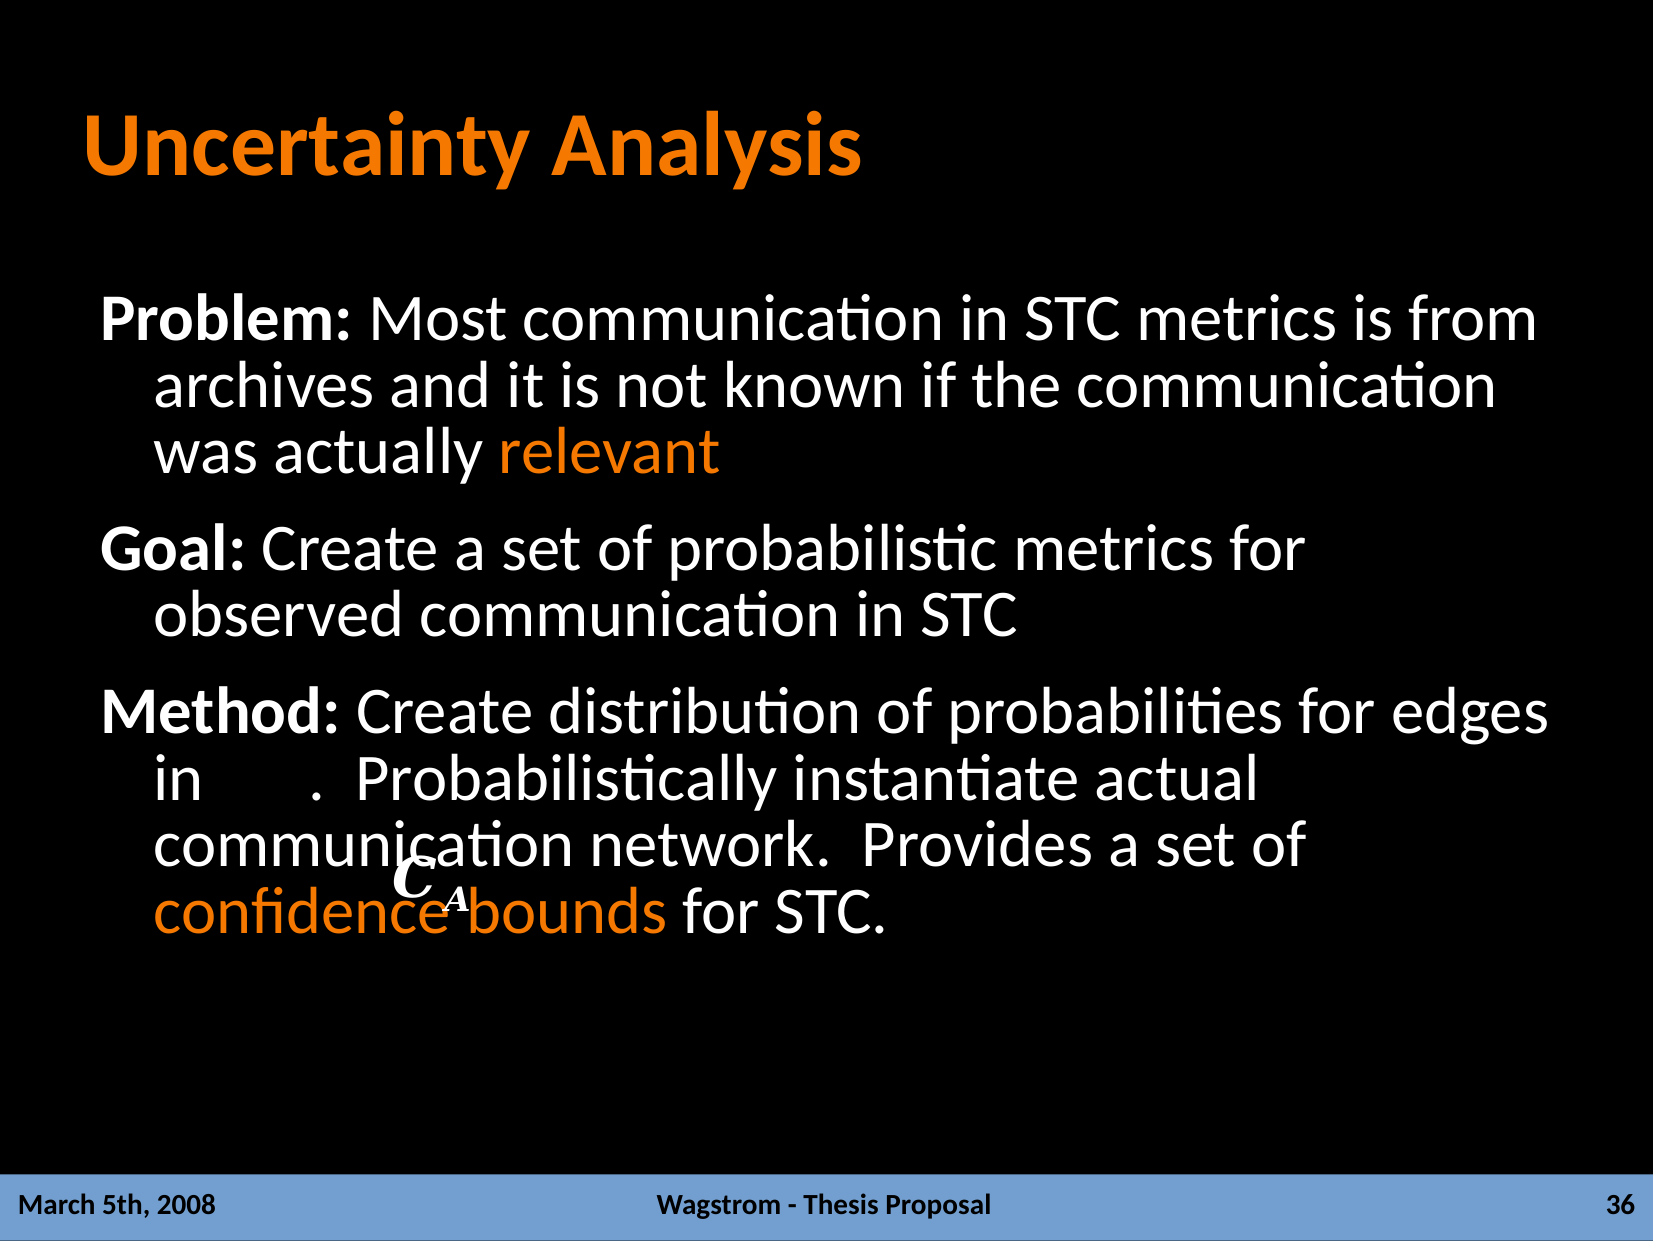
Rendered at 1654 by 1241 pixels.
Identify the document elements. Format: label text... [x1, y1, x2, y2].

chart [383, 844, 476, 920]
list Problem: Most communication in STC metrics is from archives and it is not known if the communication was actually relevant Goal: Create a set of probabilistic metrics for observed communication in STC Method: Create distribution of probabilities for edges in . Probabilistically instantiate actual communication network. Provides a set of confidence bounds for STC. [82, 290, 1571, 1095]
title Uncertainty Analysis [82, 56, 1571, 250]
